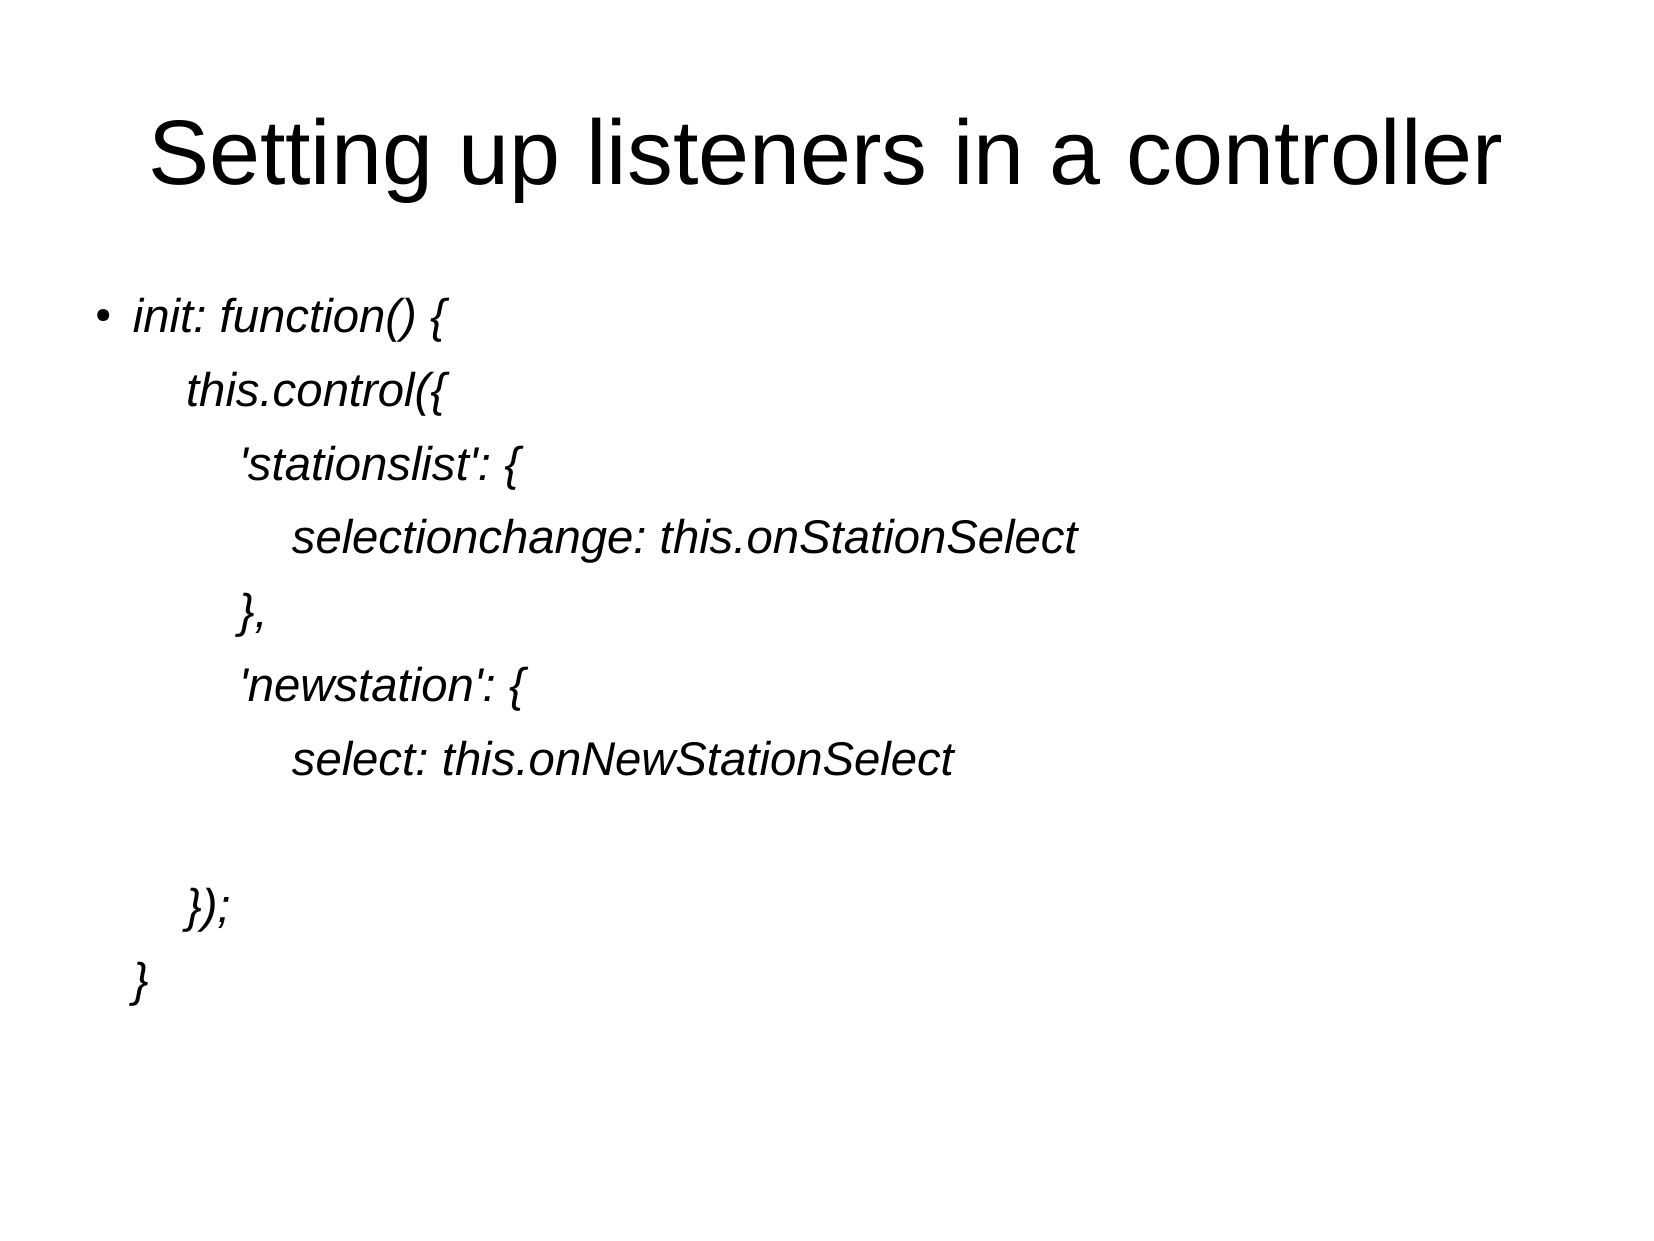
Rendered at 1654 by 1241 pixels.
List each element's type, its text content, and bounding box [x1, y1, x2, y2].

title Setting up listeners in a controller [82, 49, 1571, 257]
list init: function() { this.control({ 'stationslist': { selectionchange: this.onStationSelect }, 'newstation': { select: this.onNewStationSelect }); } [82, 290, 1538, 1010]
